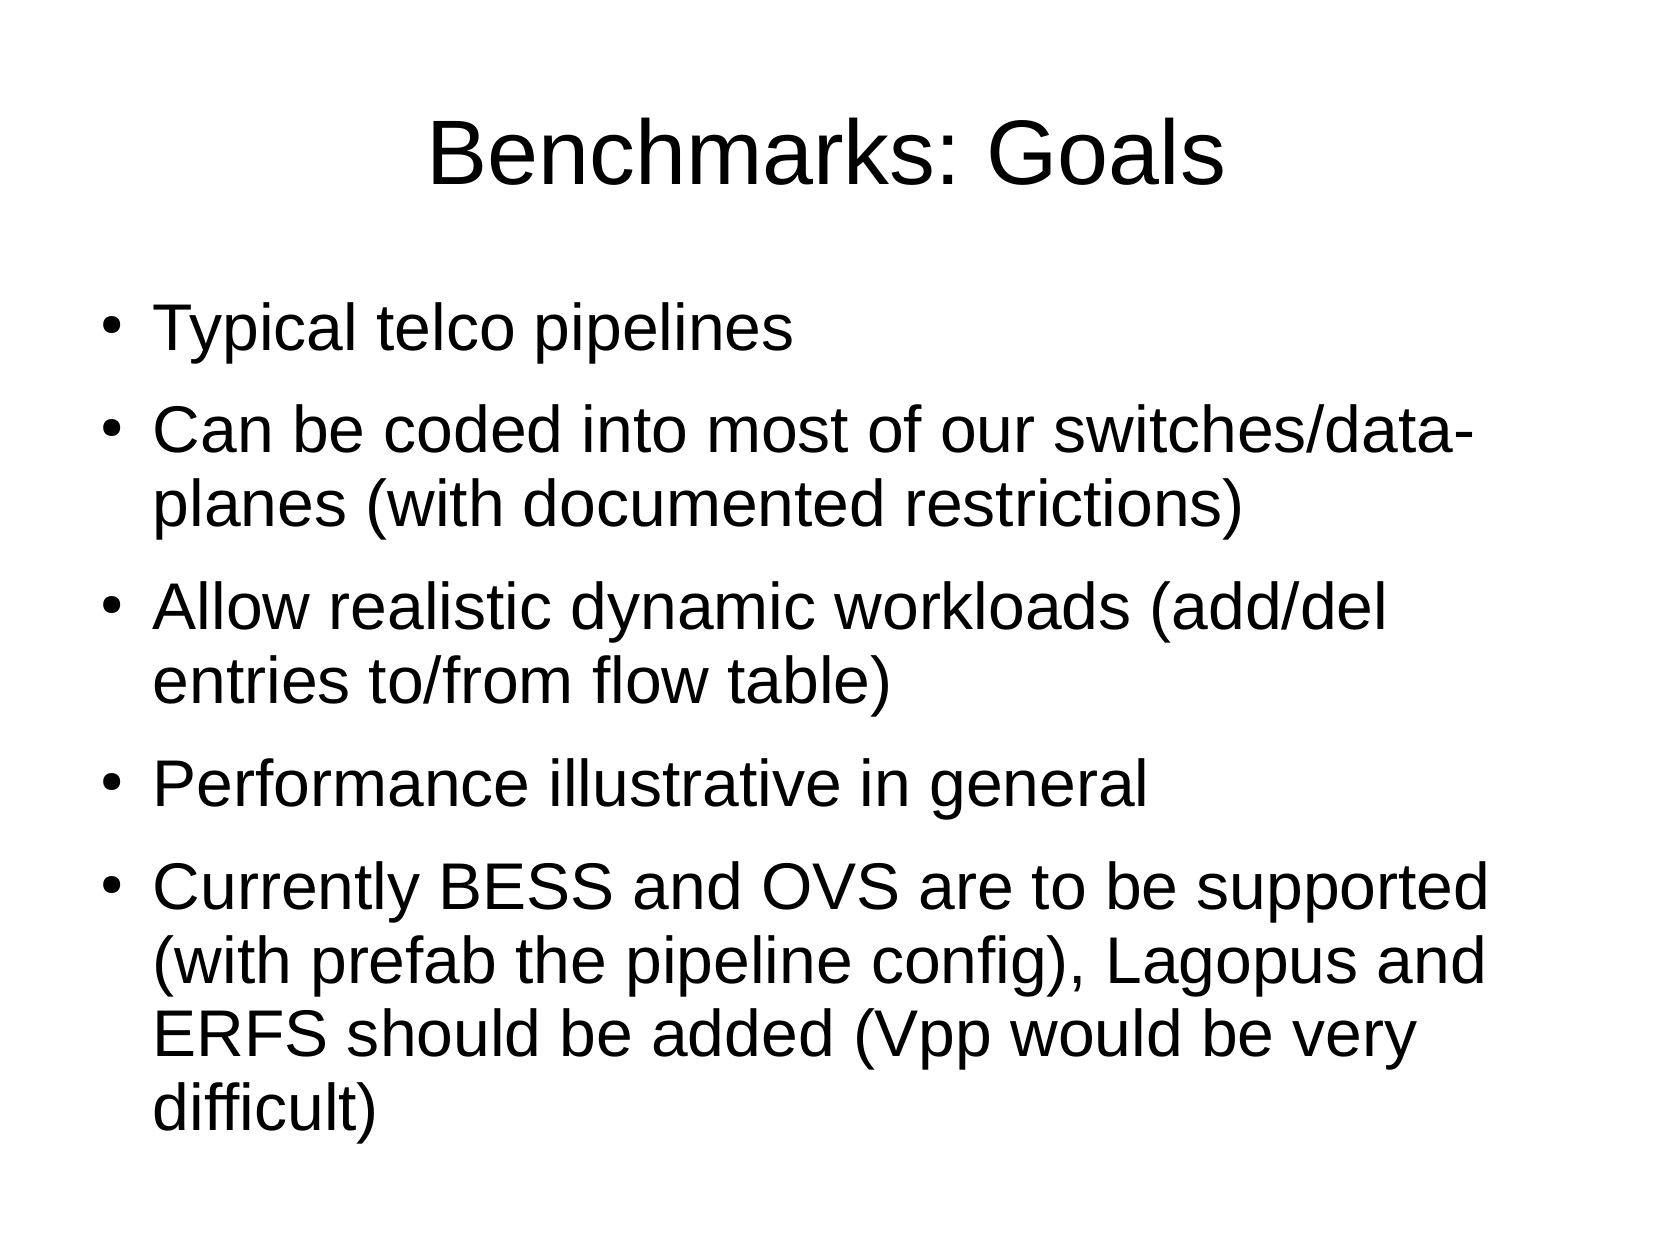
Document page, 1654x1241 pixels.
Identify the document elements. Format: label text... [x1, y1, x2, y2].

title Benchmarks: Goals [82, 49, 1571, 257]
list Typical telco pipelines Can be coded into most of our switches/data-planes (with documented restrictions) Allow realistic dynamic workloads (add/del entries to/from flow table) Performance illustrative in general Currently BESS and OVS are to be supported (with prefab the pipeline config), Lagopus and ERFS should be added (Vpp would be very difficult) [82, 290, 1591, 1156]
